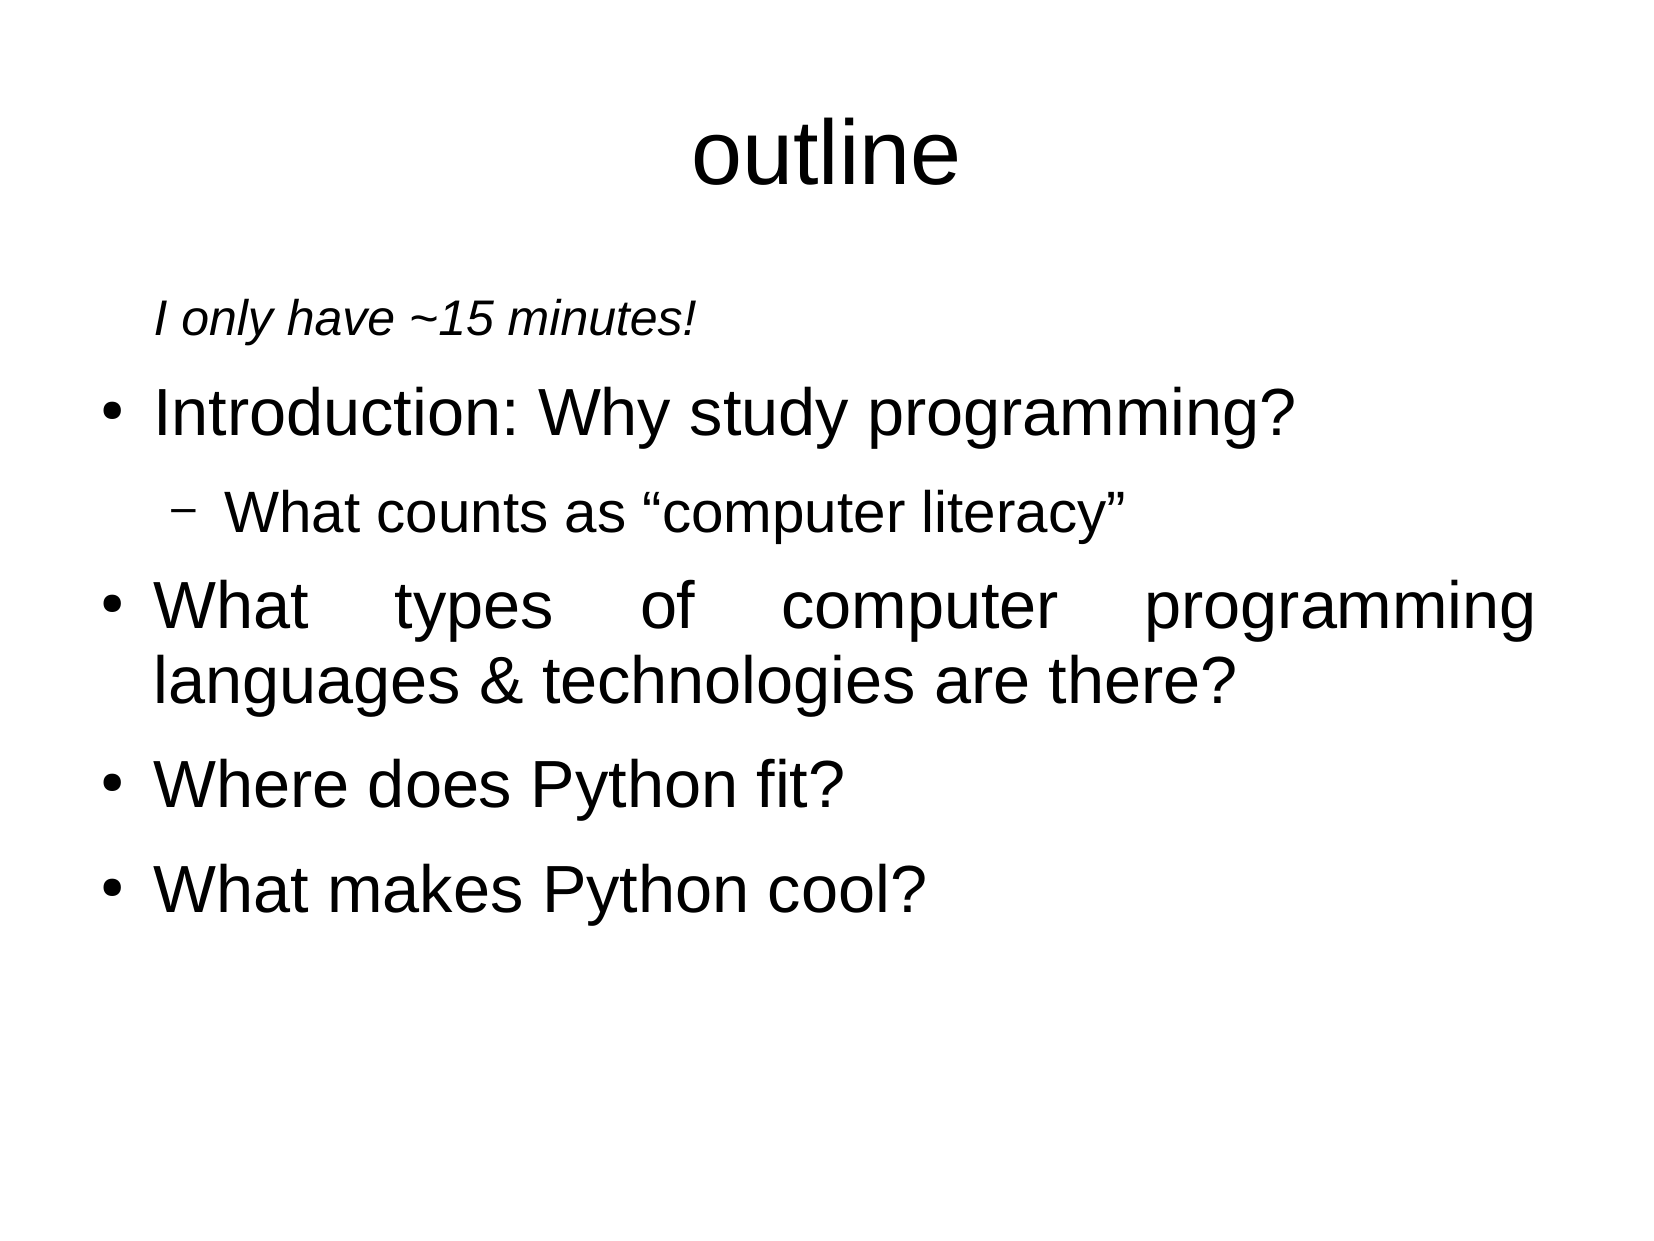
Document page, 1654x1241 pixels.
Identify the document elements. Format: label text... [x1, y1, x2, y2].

title outline [82, 49, 1571, 257]
list I only have ~15 minutes! Introduction: Why study programming? What counts as “computer literacy” What types of computer programming languages & technologies are there? Where does Python fit? What makes Python cool? [82, 290, 1538, 1010]
